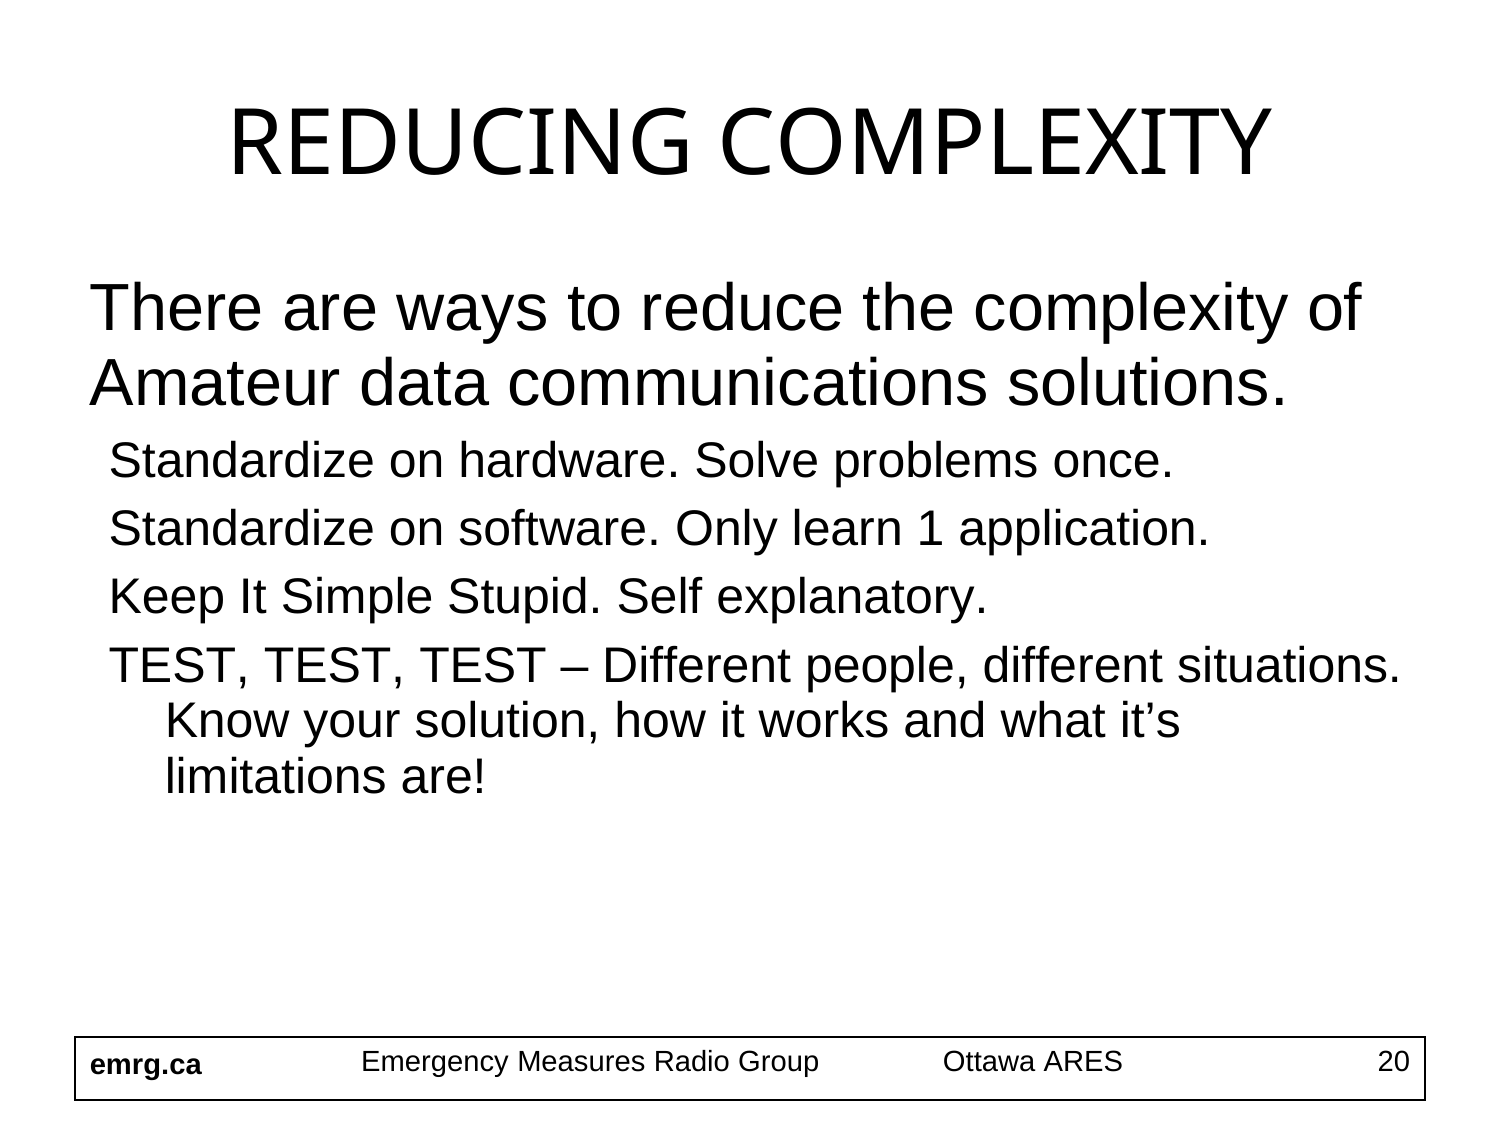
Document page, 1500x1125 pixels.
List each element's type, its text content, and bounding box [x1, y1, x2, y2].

list There are ways to reduce the complexity of Amateur data communications solutions. Standardize on hardware. Solve problems once. Standardize on software. Only learn 1 application. Keep It Simple Stupid. Self explanatory. TEST, TEST, TEST – Different people, different situations. Know your solution, how it works and what it’s limitations are! [75, 262, 1426, 1006]
title REDUCING COMPLEXITY [75, 45, 1426, 233]
